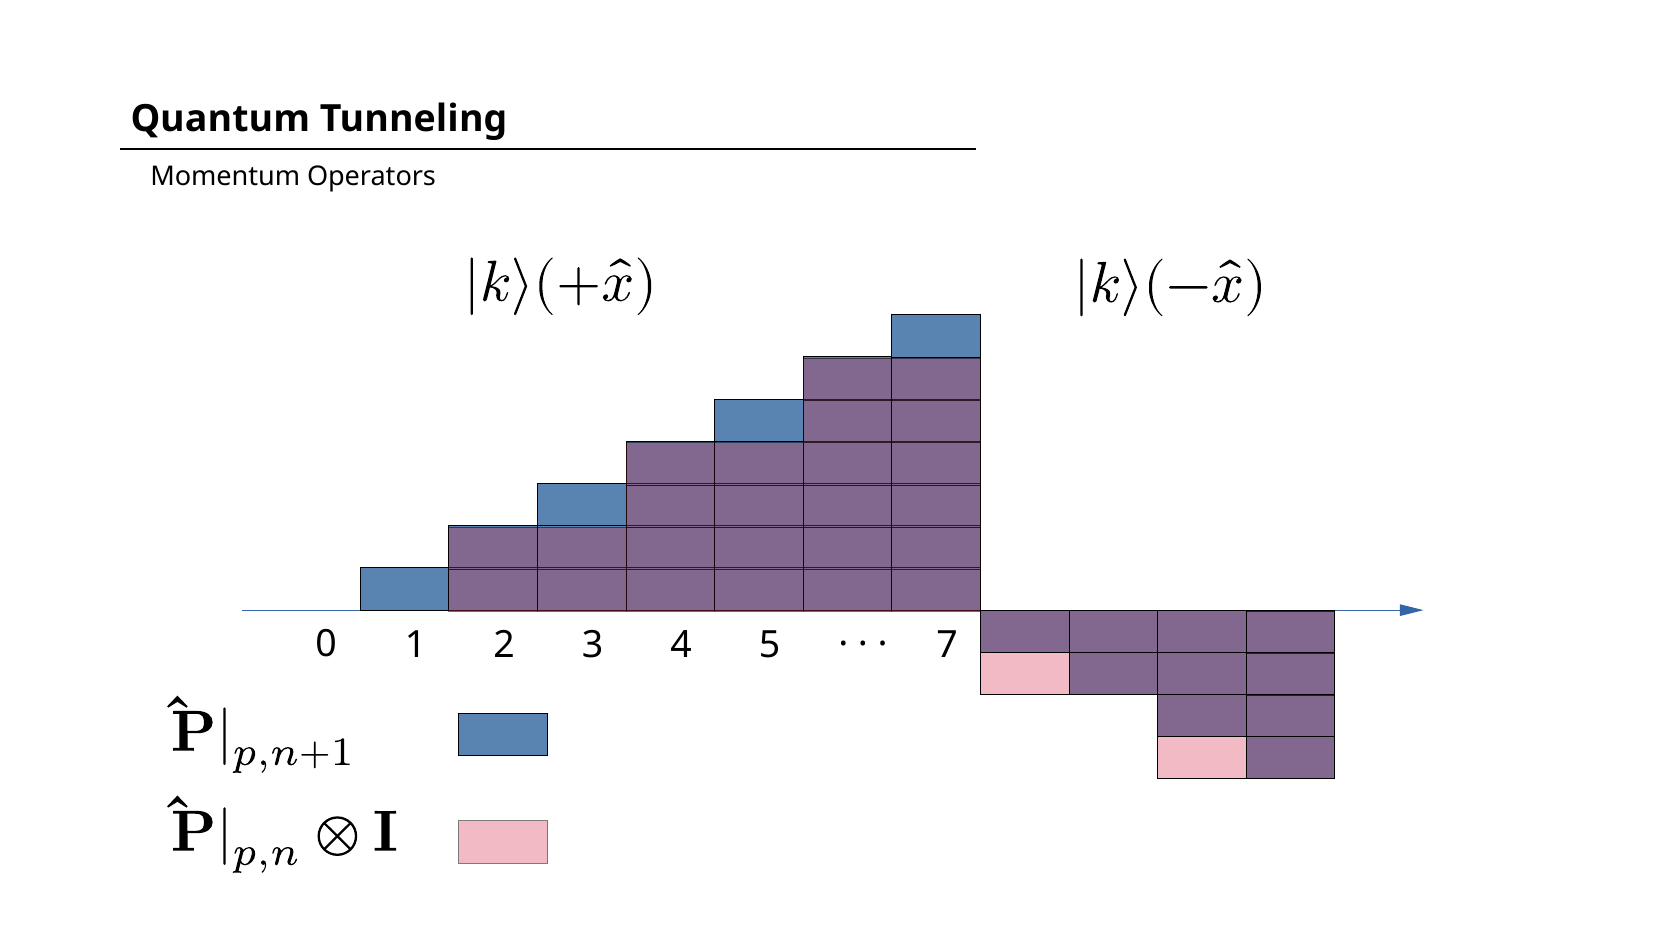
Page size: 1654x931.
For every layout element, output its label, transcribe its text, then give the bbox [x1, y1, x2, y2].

text_box [458, 713, 548, 756]
text_box [167, 795, 397, 873]
text_box 1 [389, 610, 441, 675]
text_box [1076, 258, 1261, 317]
text_box Momentum Operators [135, 149, 441, 201]
text_box 5 [744, 612, 795, 675]
text_box [360, 314, 1335, 779]
text_box Quantum Tunneling [115, 83, 1026, 150]
text_box 0 [300, 609, 351, 674]
text_box . . . [823, 612, 905, 663]
text_box 2 [478, 612, 529, 675]
text_box 7 [921, 612, 972, 675]
text_box 3 [567, 612, 618, 675]
text_box [458, 820, 548, 864]
text_box [167, 695, 350, 773]
text_box 4 [655, 612, 707, 675]
text_box [466, 257, 652, 316]
